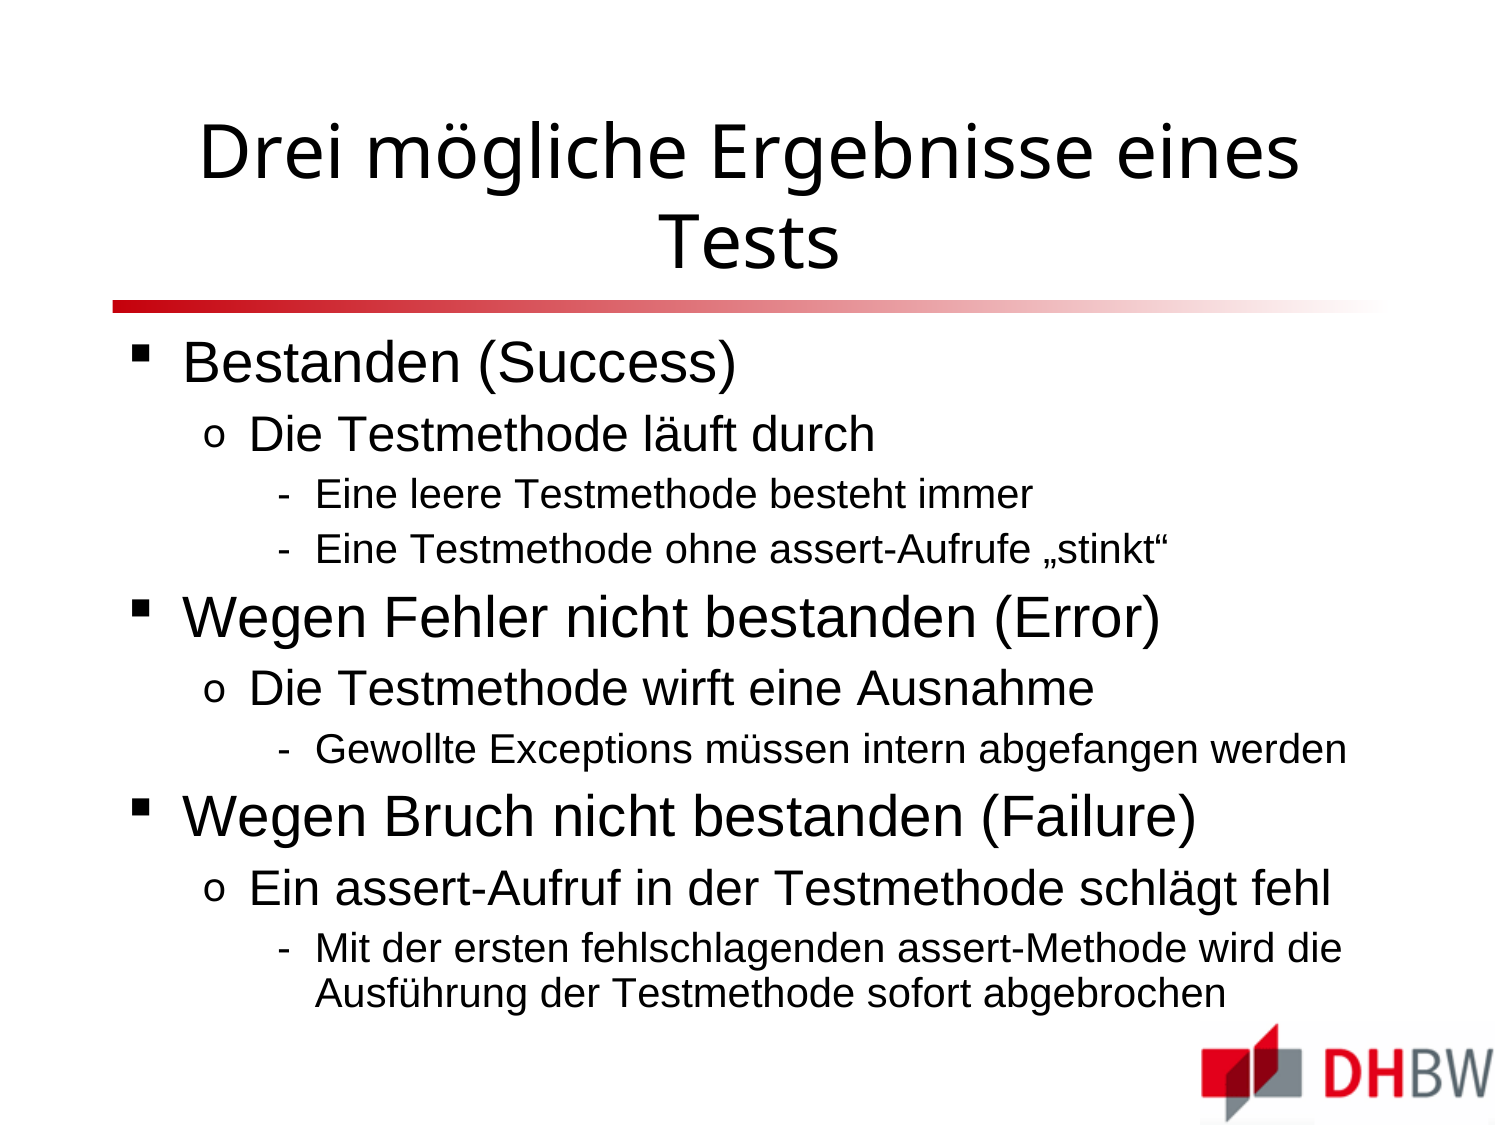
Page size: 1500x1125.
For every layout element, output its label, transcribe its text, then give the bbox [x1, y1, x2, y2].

title Drei mögliche Ergebnisse eines Tests [112, 76, 1388, 312]
list Bestanden (Success) Die Testmethode läuft durch Eine leere Testmethode besteht immer Eine Testmethode ohne assert-Aufrufe „stinkt“ Wegen Fehler nicht bestanden (Error) Die Testmethode wirft eine Ausnahme Gewollte Exceptions müssen intern abgefangen werden Wegen Bruch nicht bestanden (Failure) Ein assert-Aufruf in der Testmethode schlägt fehl Mit der ersten fehlschlagenden assert-Methode wird die Ausführung der Testmethode sofort abgebrochen [112, 324, 1388, 1051]
picture [1200, 1021, 1495, 1125]
